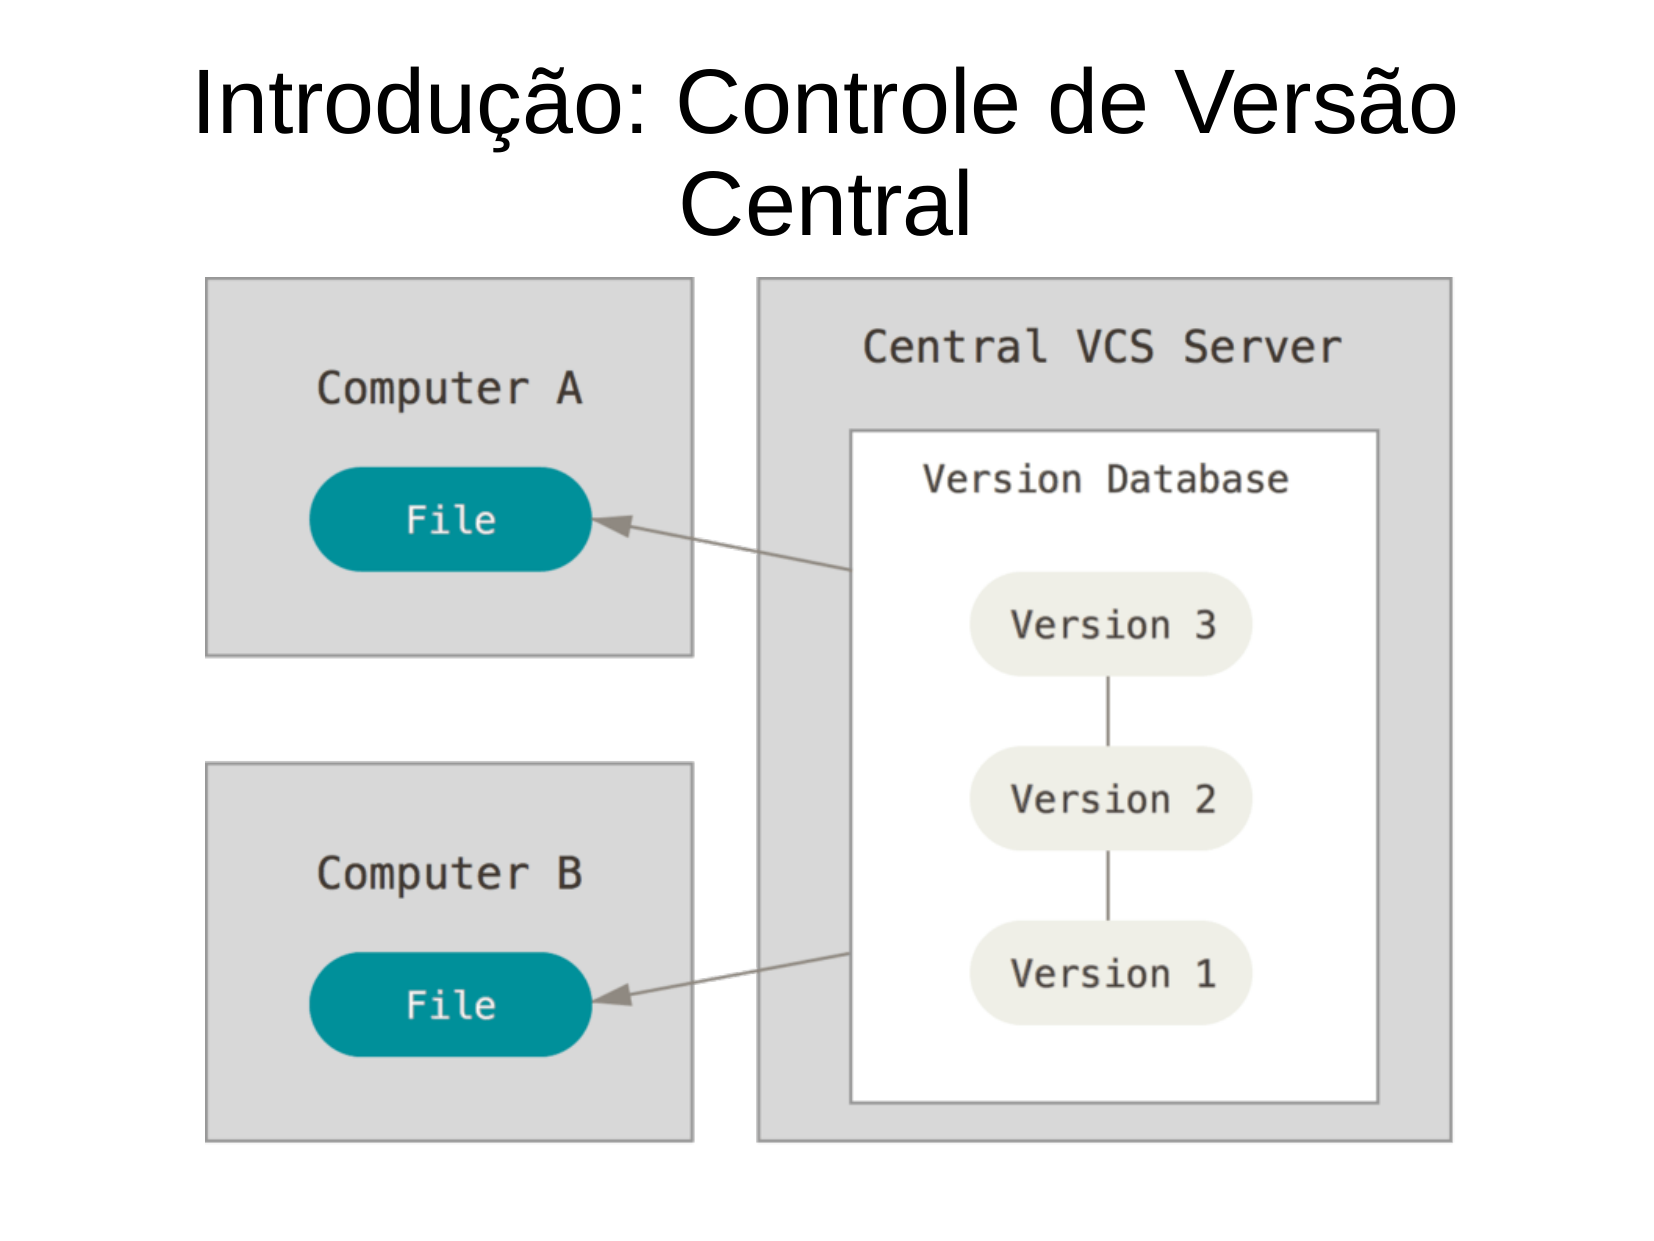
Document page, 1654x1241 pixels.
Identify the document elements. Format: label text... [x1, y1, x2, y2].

picture [205, 277, 1456, 1146]
title Introdução: Controle de Versão Central [82, 49, 1571, 257]
